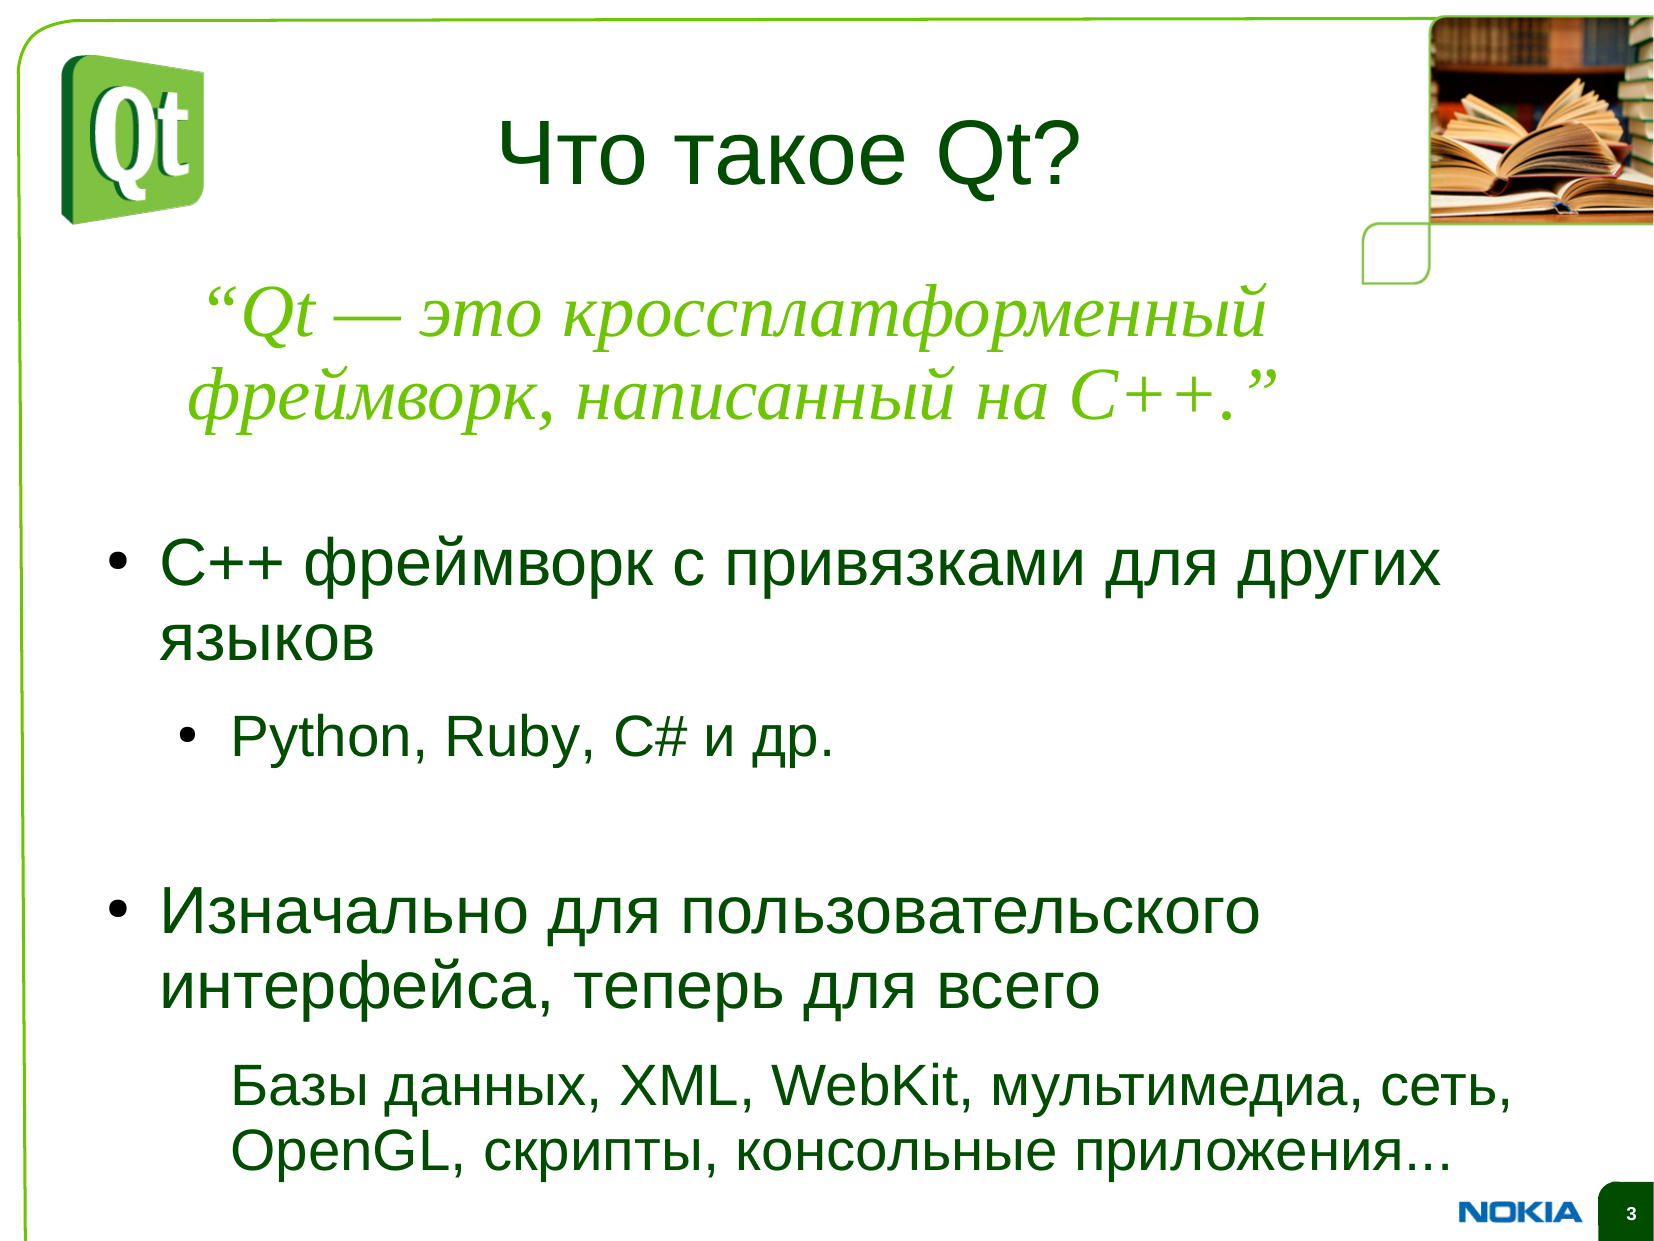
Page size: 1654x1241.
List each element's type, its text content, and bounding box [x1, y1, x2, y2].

picture [61, 55, 204, 225]
list C++ фреймворк с привязками для других языков Python, Ruby, C# и др. Изначально для пользовательского интерфейса, теперь для всего Базы данных, XML, WebKit, мультимедиа, сеть, OpenGL, скрипты, консольные приложения... [88, 525, 1577, 1183]
picture [1459, 1201, 1583, 1223]
title Что такое Qt? [251, 49, 1327, 257]
text_box “Qt — это кроссплатформенный фреймворк, написанный на C++.” [172, 262, 1351, 444]
picture [1338, 4, 1654, 305]
